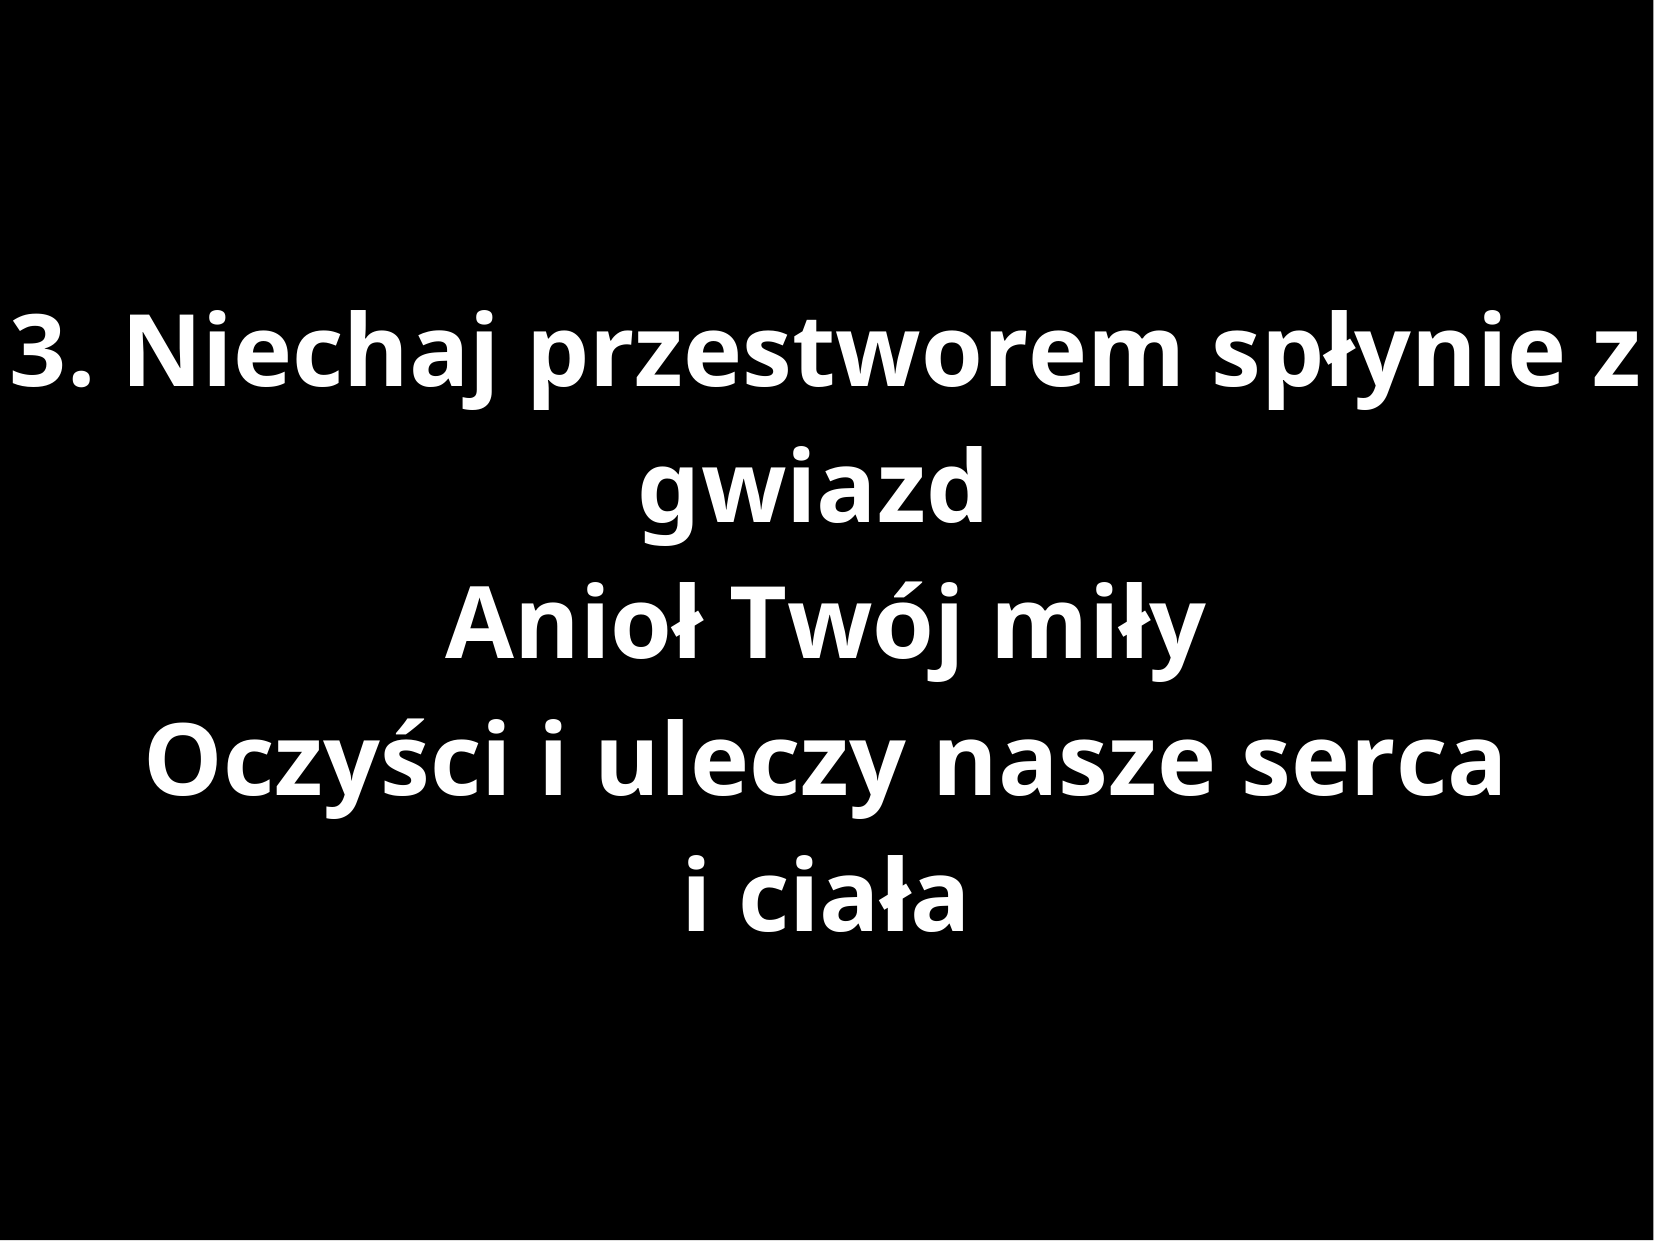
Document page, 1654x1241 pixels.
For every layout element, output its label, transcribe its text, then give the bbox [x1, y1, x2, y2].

title 3. Niechaj przestworem spłynie z gwiazd Anioł Twój miły Oczyści i uleczy nasze serca i ciała [0, 0, 1654, 1241]
